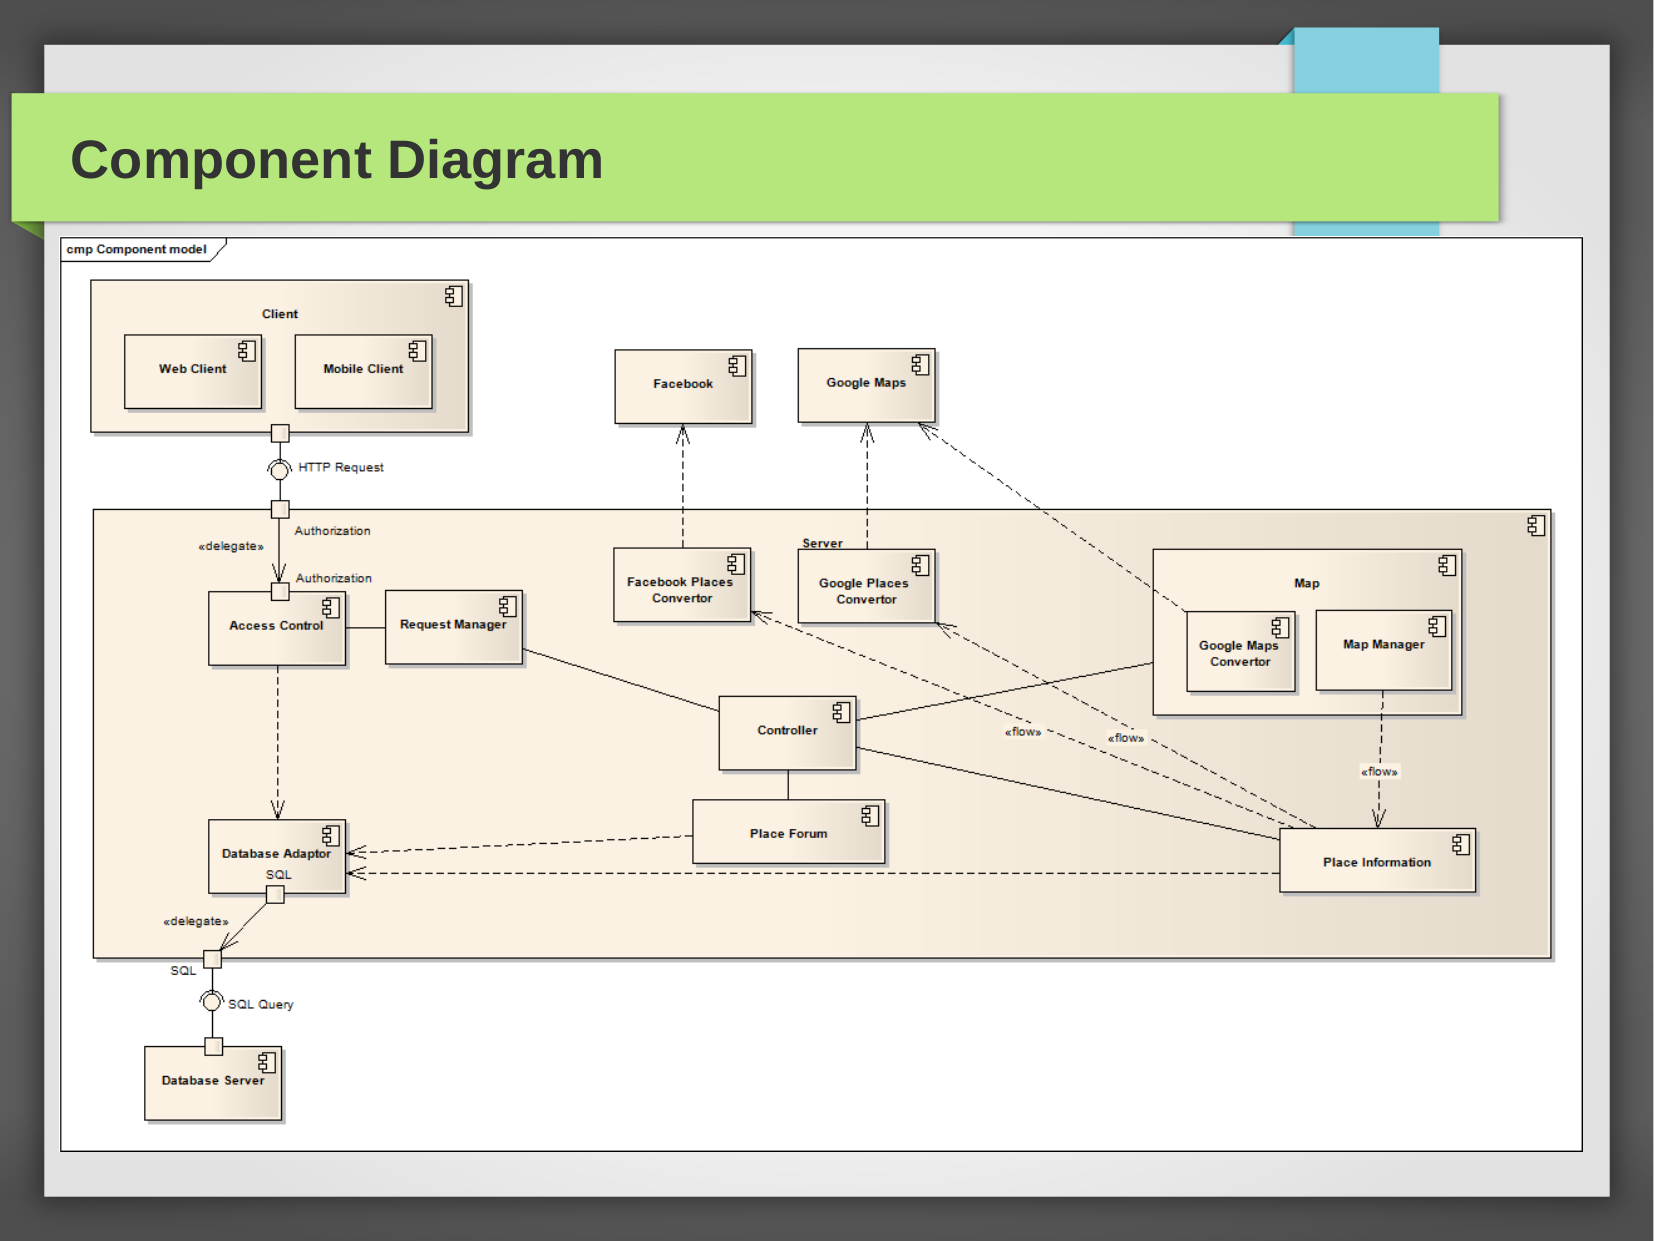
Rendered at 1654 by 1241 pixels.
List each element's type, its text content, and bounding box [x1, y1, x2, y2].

title Component Diagram [70, 106, 1229, 213]
picture [0, 0, 1654, 1241]
